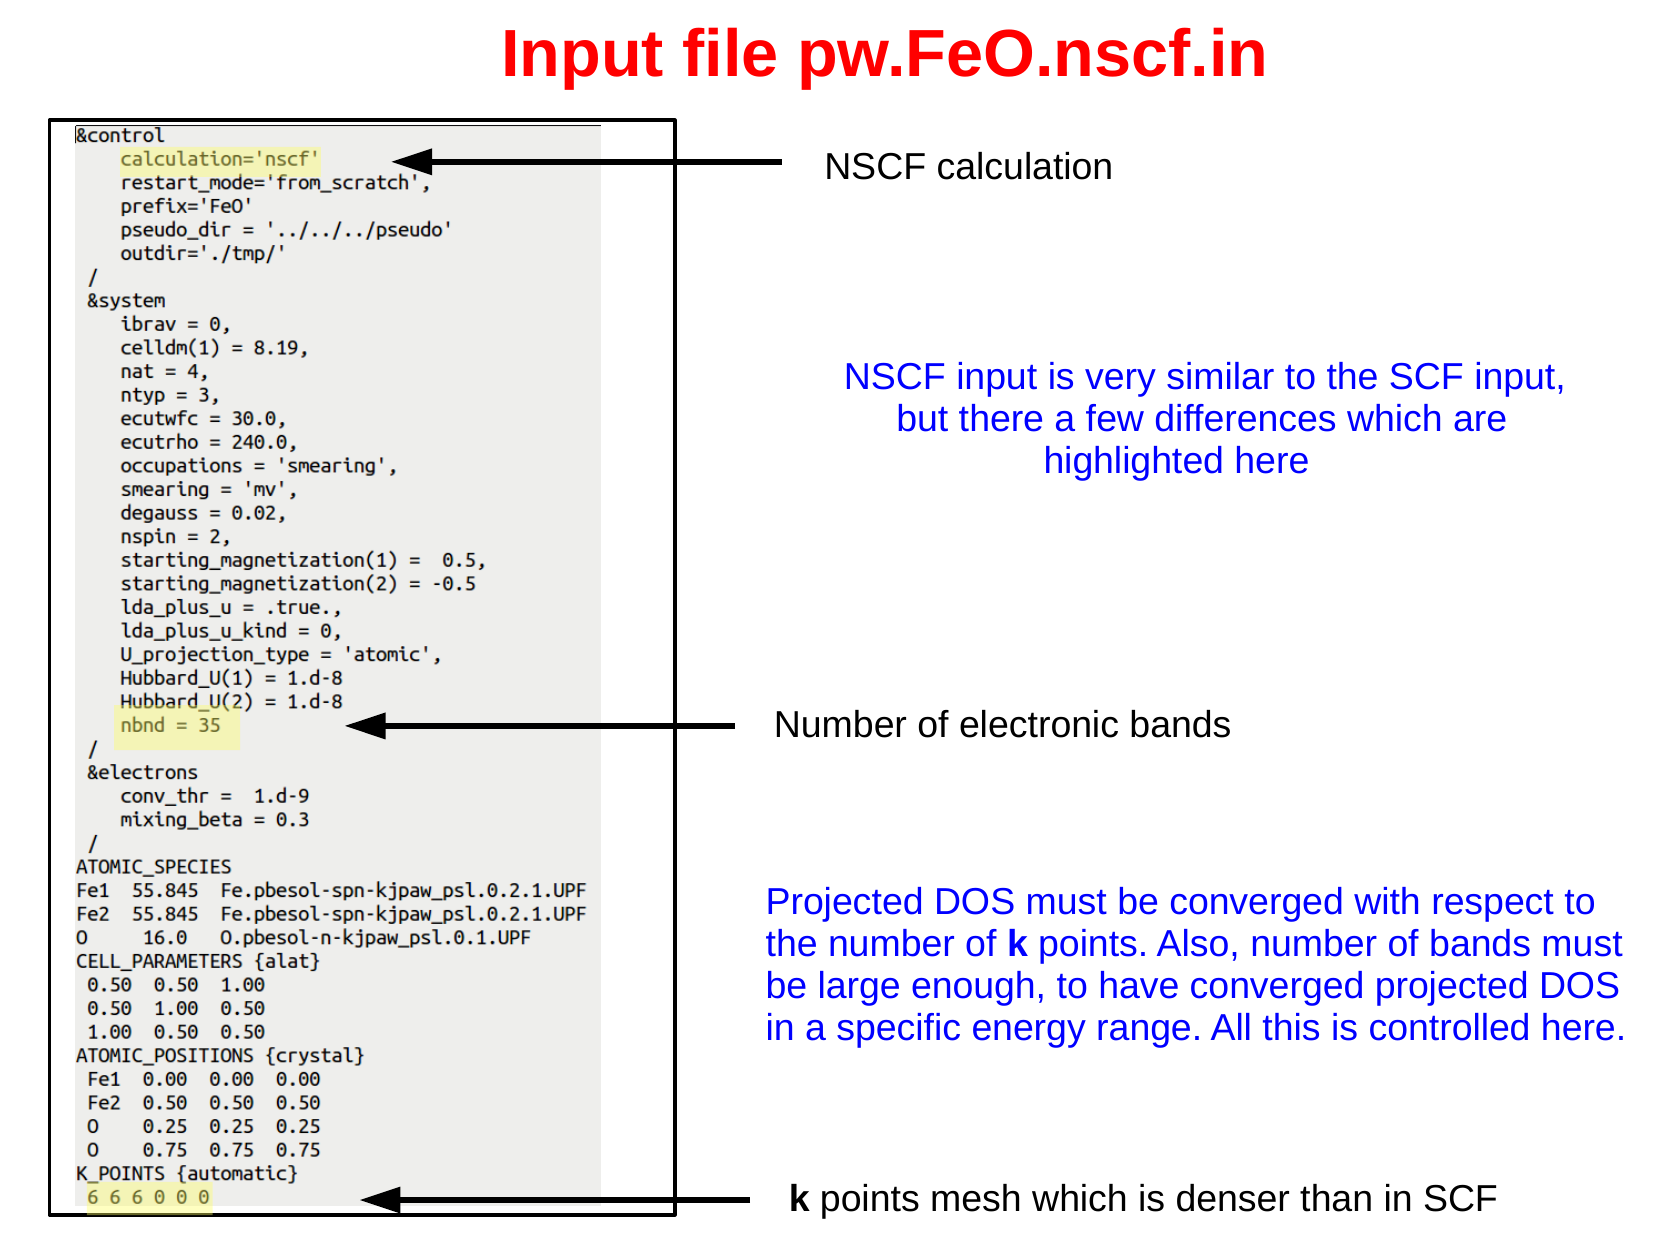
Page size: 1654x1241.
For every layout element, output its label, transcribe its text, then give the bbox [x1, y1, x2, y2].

text_box Number of electronic bands [759, 695, 1247, 753]
picture [75, 125, 601, 1206]
title Input file pw.FeO.nscf.in [465, 15, 1306, 91]
text_box Projected DOS must be converged with respect to the number of k points. Also, number of bands must be large enough, to have converged projected DOS in a specific energy range. All this is controlled here. [750, 873, 1649, 1056]
text_box NSCF calculation [809, 138, 1129, 196]
text_box NSCF input is very similar to the SCF input, but there a few differences which are highlighted here [829, 348, 1582, 490]
text_box [120, 146, 321, 177]
text_box [86, 1181, 213, 1216]
text_box [114, 705, 241, 751]
text_box k points mesh which is denser than in SCF [774, 1170, 1514, 1227]
